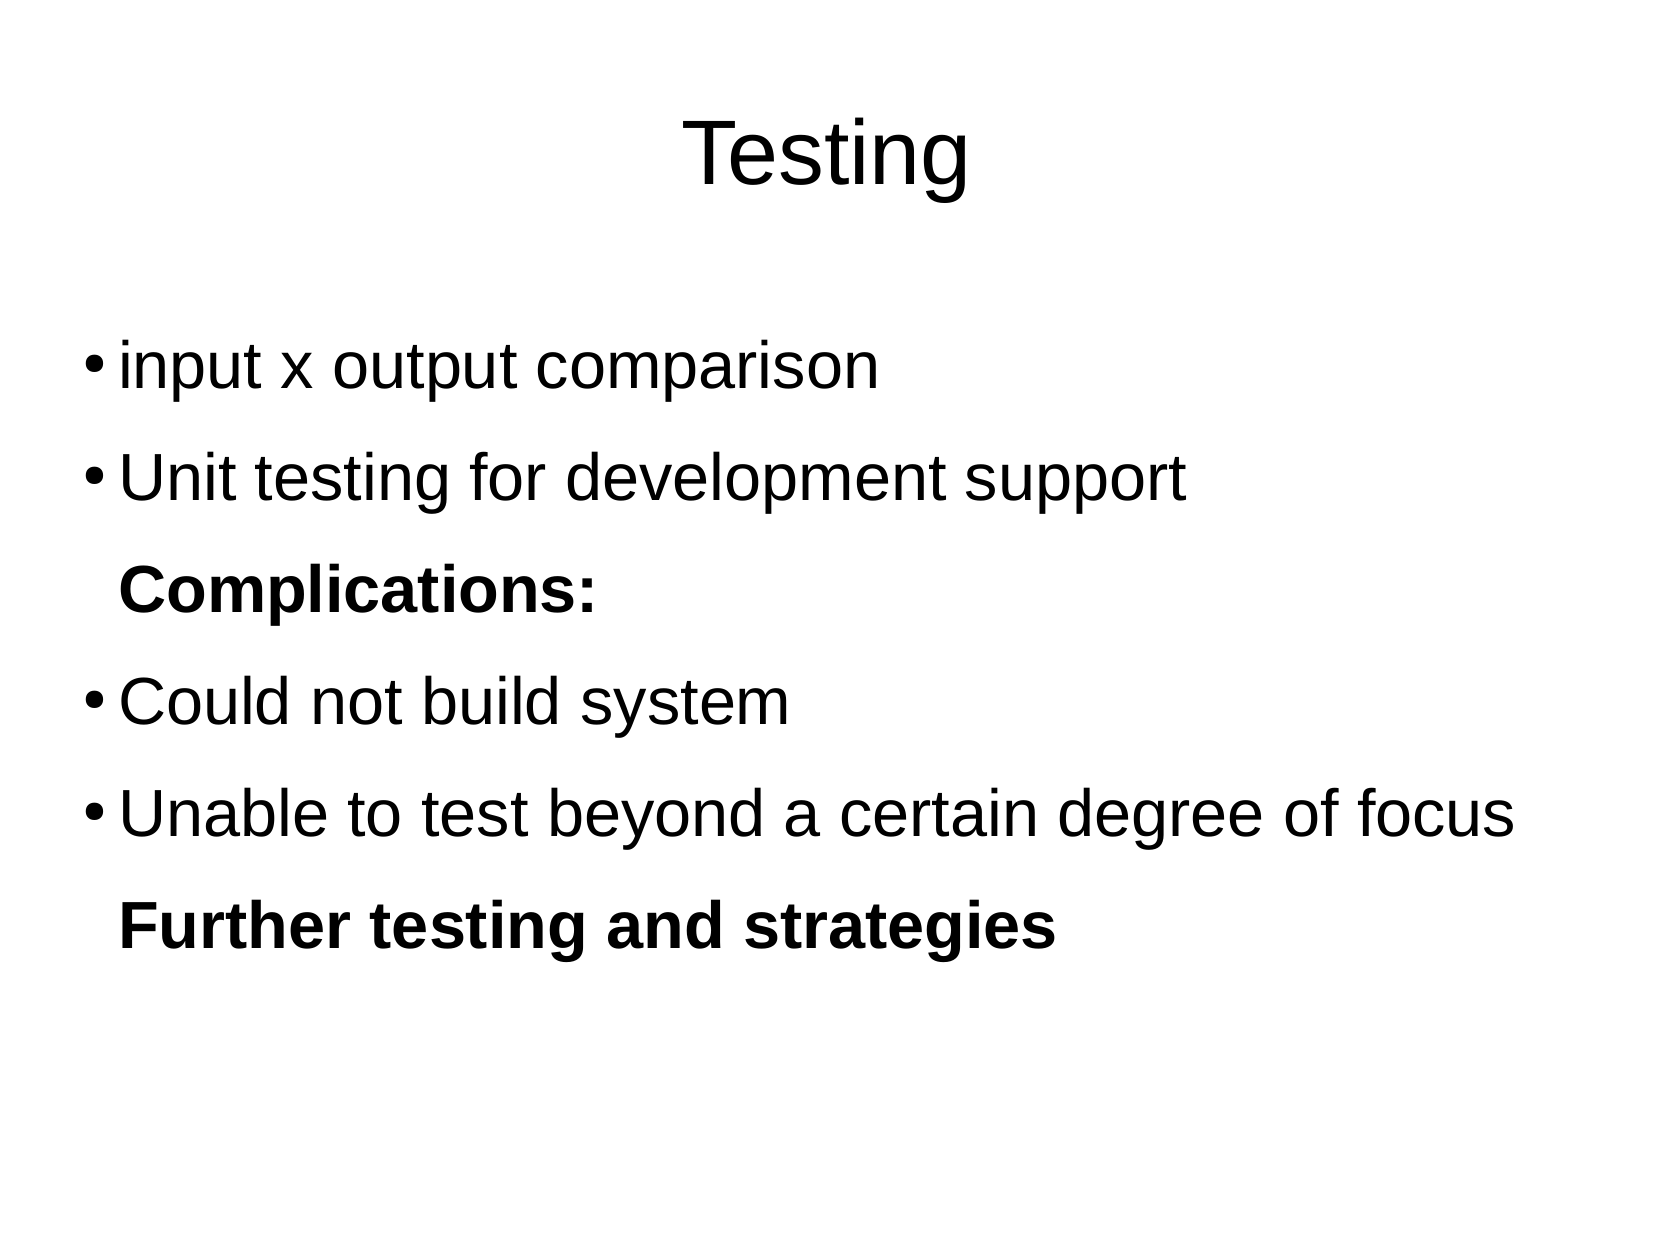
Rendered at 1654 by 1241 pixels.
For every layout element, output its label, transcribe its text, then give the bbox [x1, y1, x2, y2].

subtitle input x output comparison Unit testing for development support Complications: Could not build system Unable to test beyond a certain degree of focus Further testing and strategies [82, 290, 1571, 1010]
title Testing [82, 49, 1571, 257]
